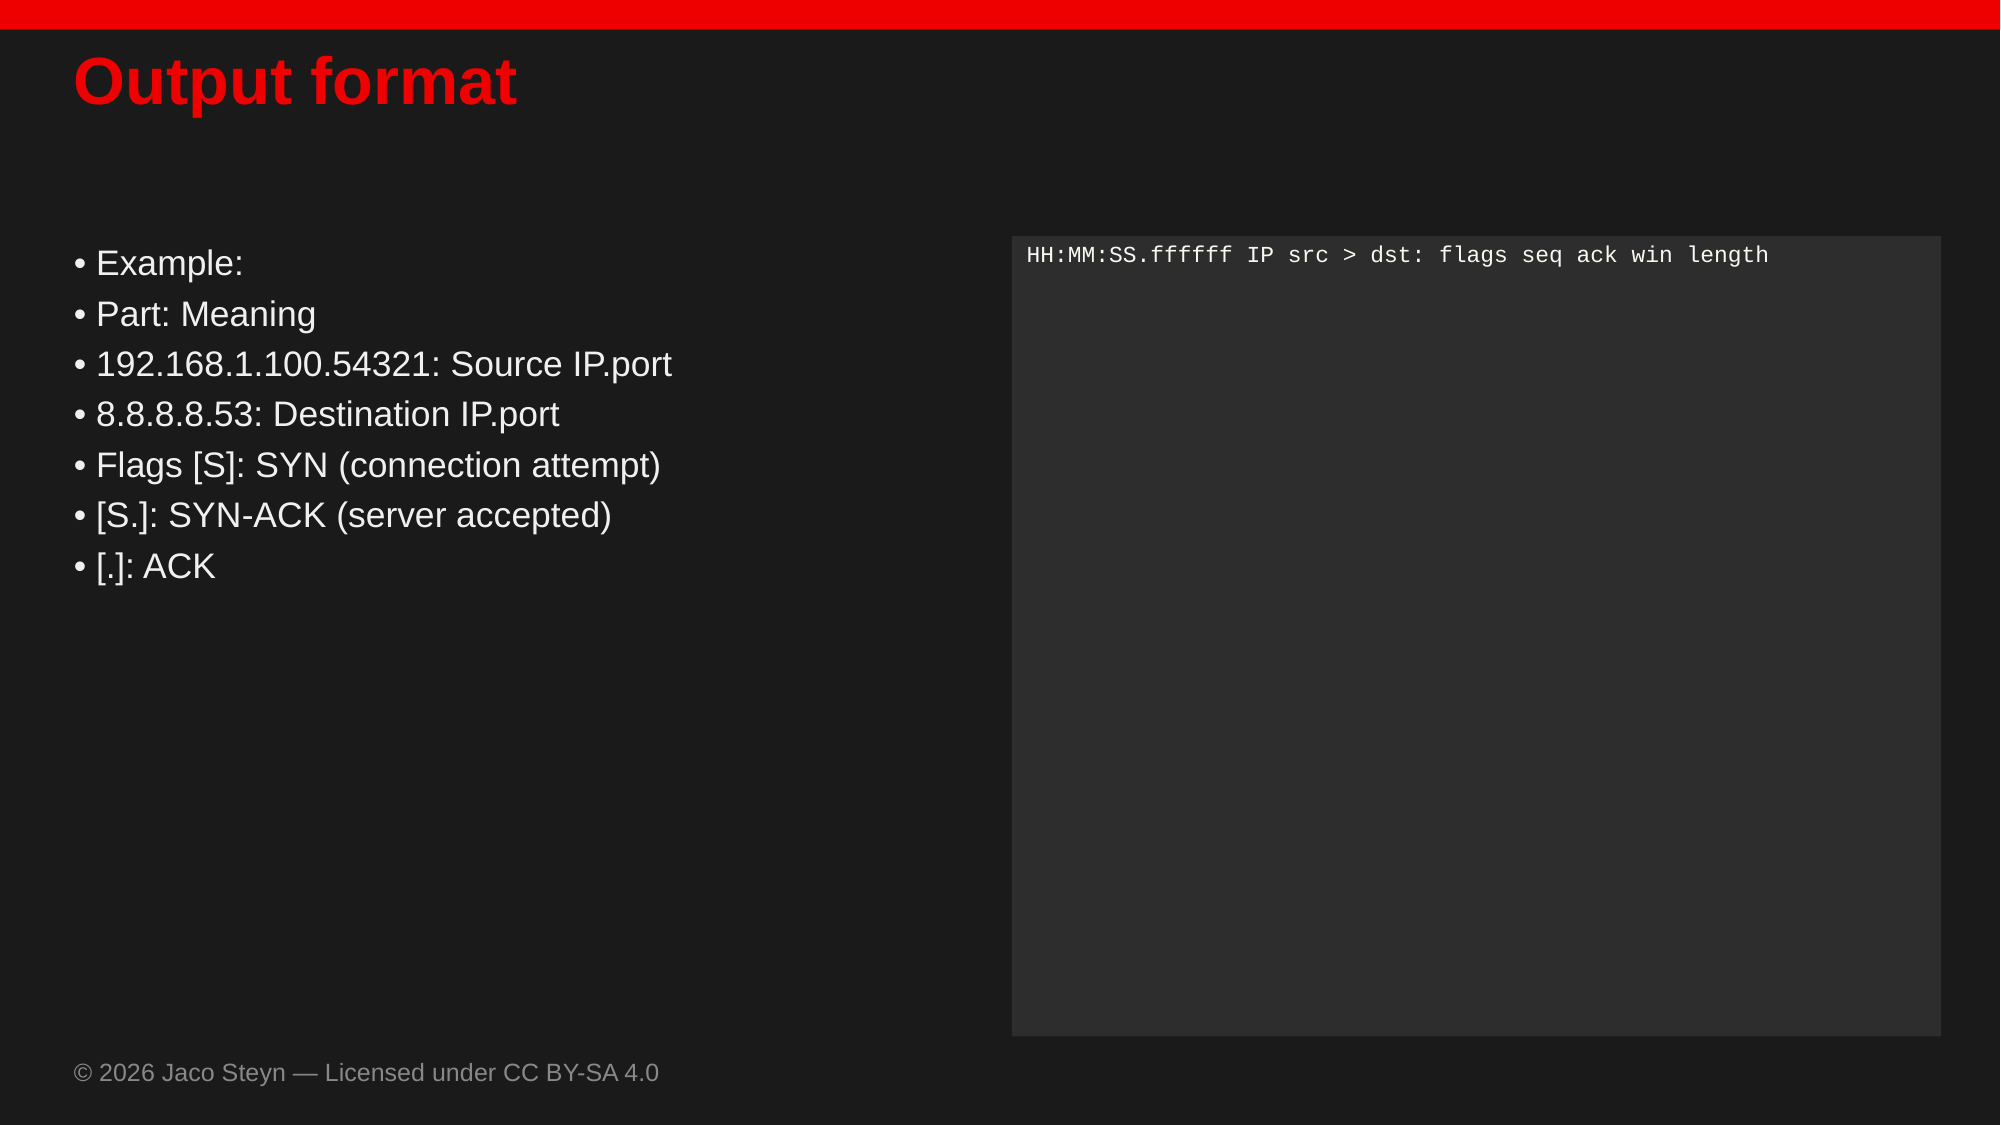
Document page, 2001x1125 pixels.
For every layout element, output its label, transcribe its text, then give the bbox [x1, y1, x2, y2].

text_box • Example: • Part: Meaning • 192.168.1.100.54321: Source IP.port • 8.8.8.8.53: Destination IP.port • Flags [S]: SYN (connection attempt) • [S.]: SYN-ACK (server accepted) • [.]: ACK [59, 236, 989, 1037]
text_box [0, 0, 2001, 30]
text_box HH:MM:SS.ffffff IP src > dst: flags seq ack win length [1011, 236, 1942, 1037]
text_box Output format [59, 36, 1942, 208]
text_box © 2026 Jaco Steyn — Licensed under CC BY-SA 4.0 [59, 1051, 1942, 1093]
